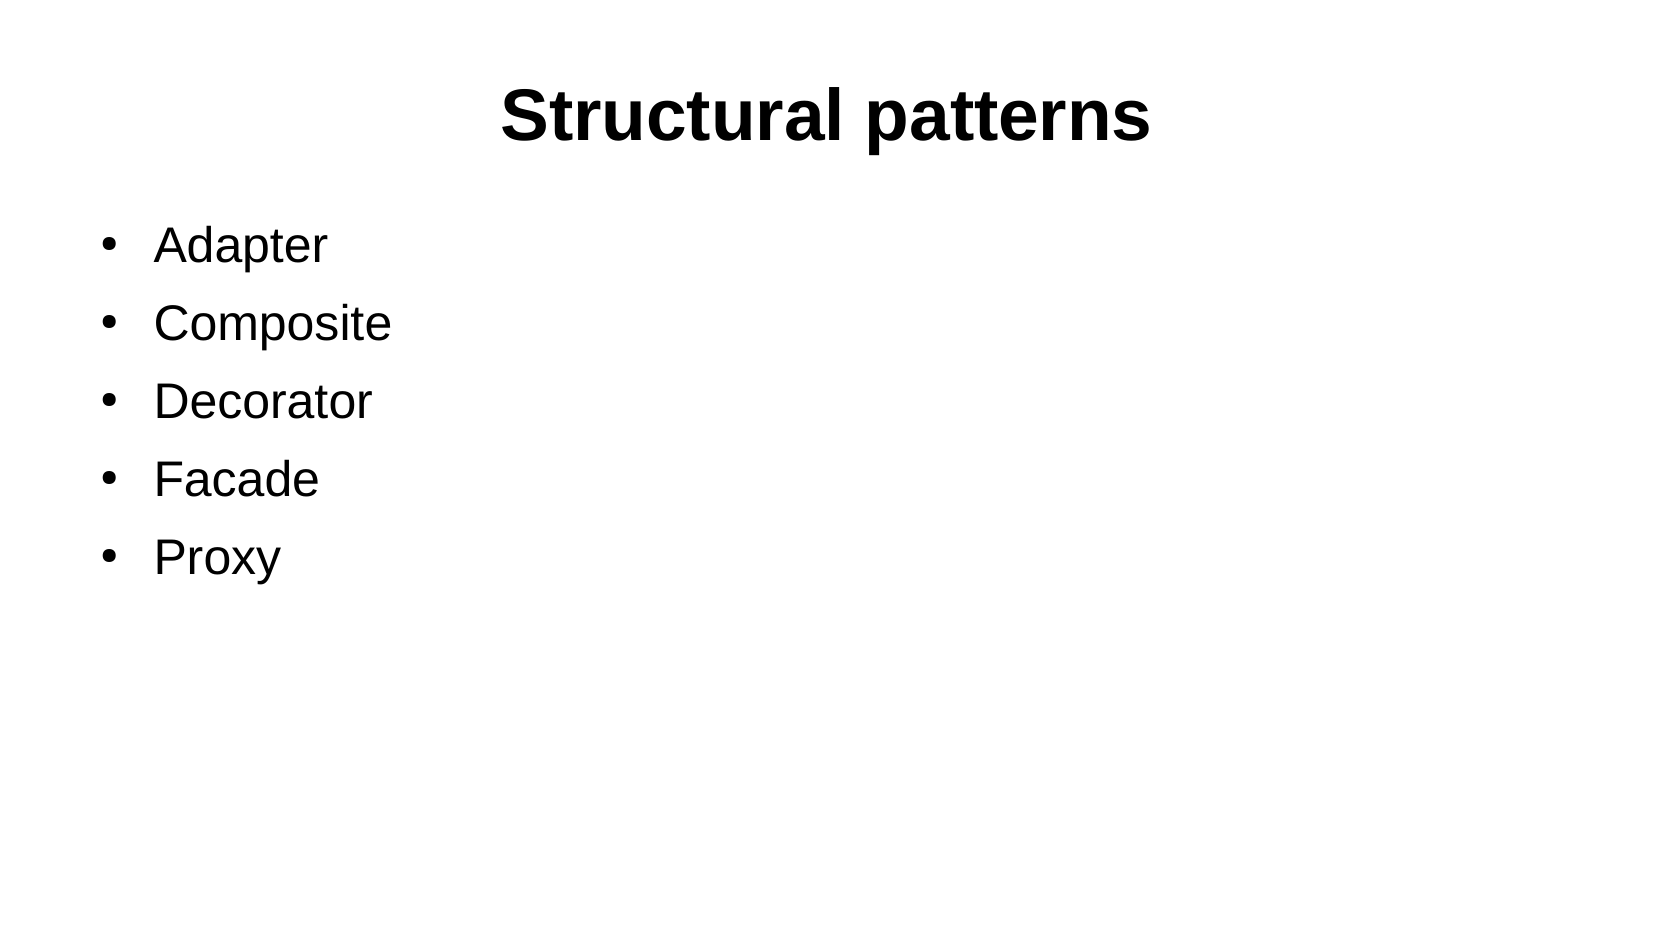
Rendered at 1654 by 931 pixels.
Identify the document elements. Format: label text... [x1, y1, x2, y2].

title Structural patterns [82, 73, 1571, 156]
list Adapter Composite Decorator Facade Proxy [82, 217, 1571, 758]
